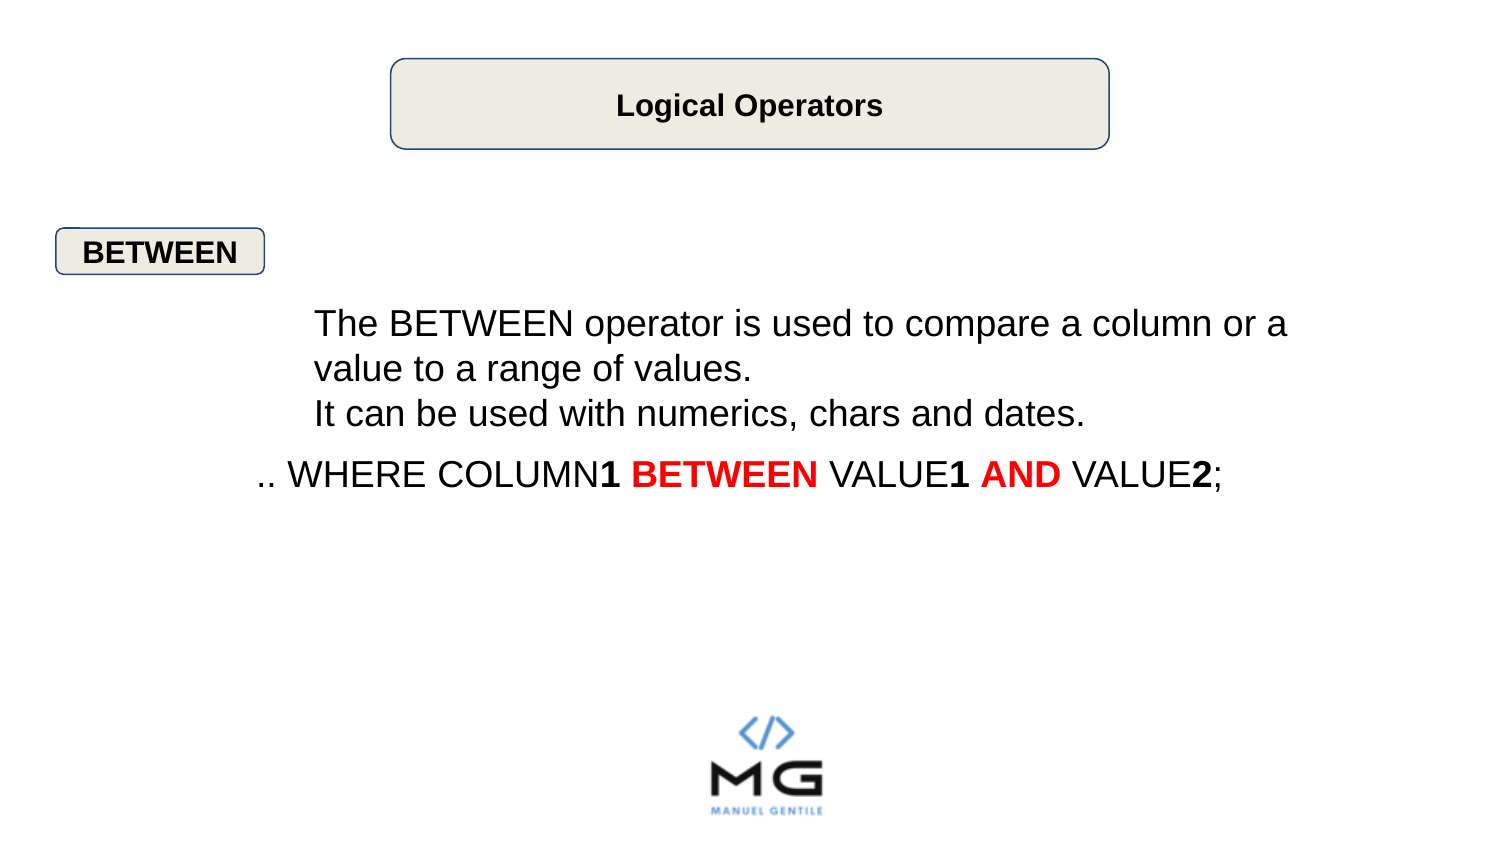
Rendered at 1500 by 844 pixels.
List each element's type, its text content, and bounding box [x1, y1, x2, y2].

text_box BETWEEN [55, 228, 265, 275]
text_box .. WHERE COLUMN1 BETWEEN VALUE1 AND VALUE2; [241, 434, 1259, 504]
text_box The BETWEEN operator is used to compare a column or a value to a range of values. It can be used with numerics, chars and dates. [298, 283, 1388, 398]
picture [688, 687, 846, 844]
text_box Logical Operators [390, 58, 1110, 150]
